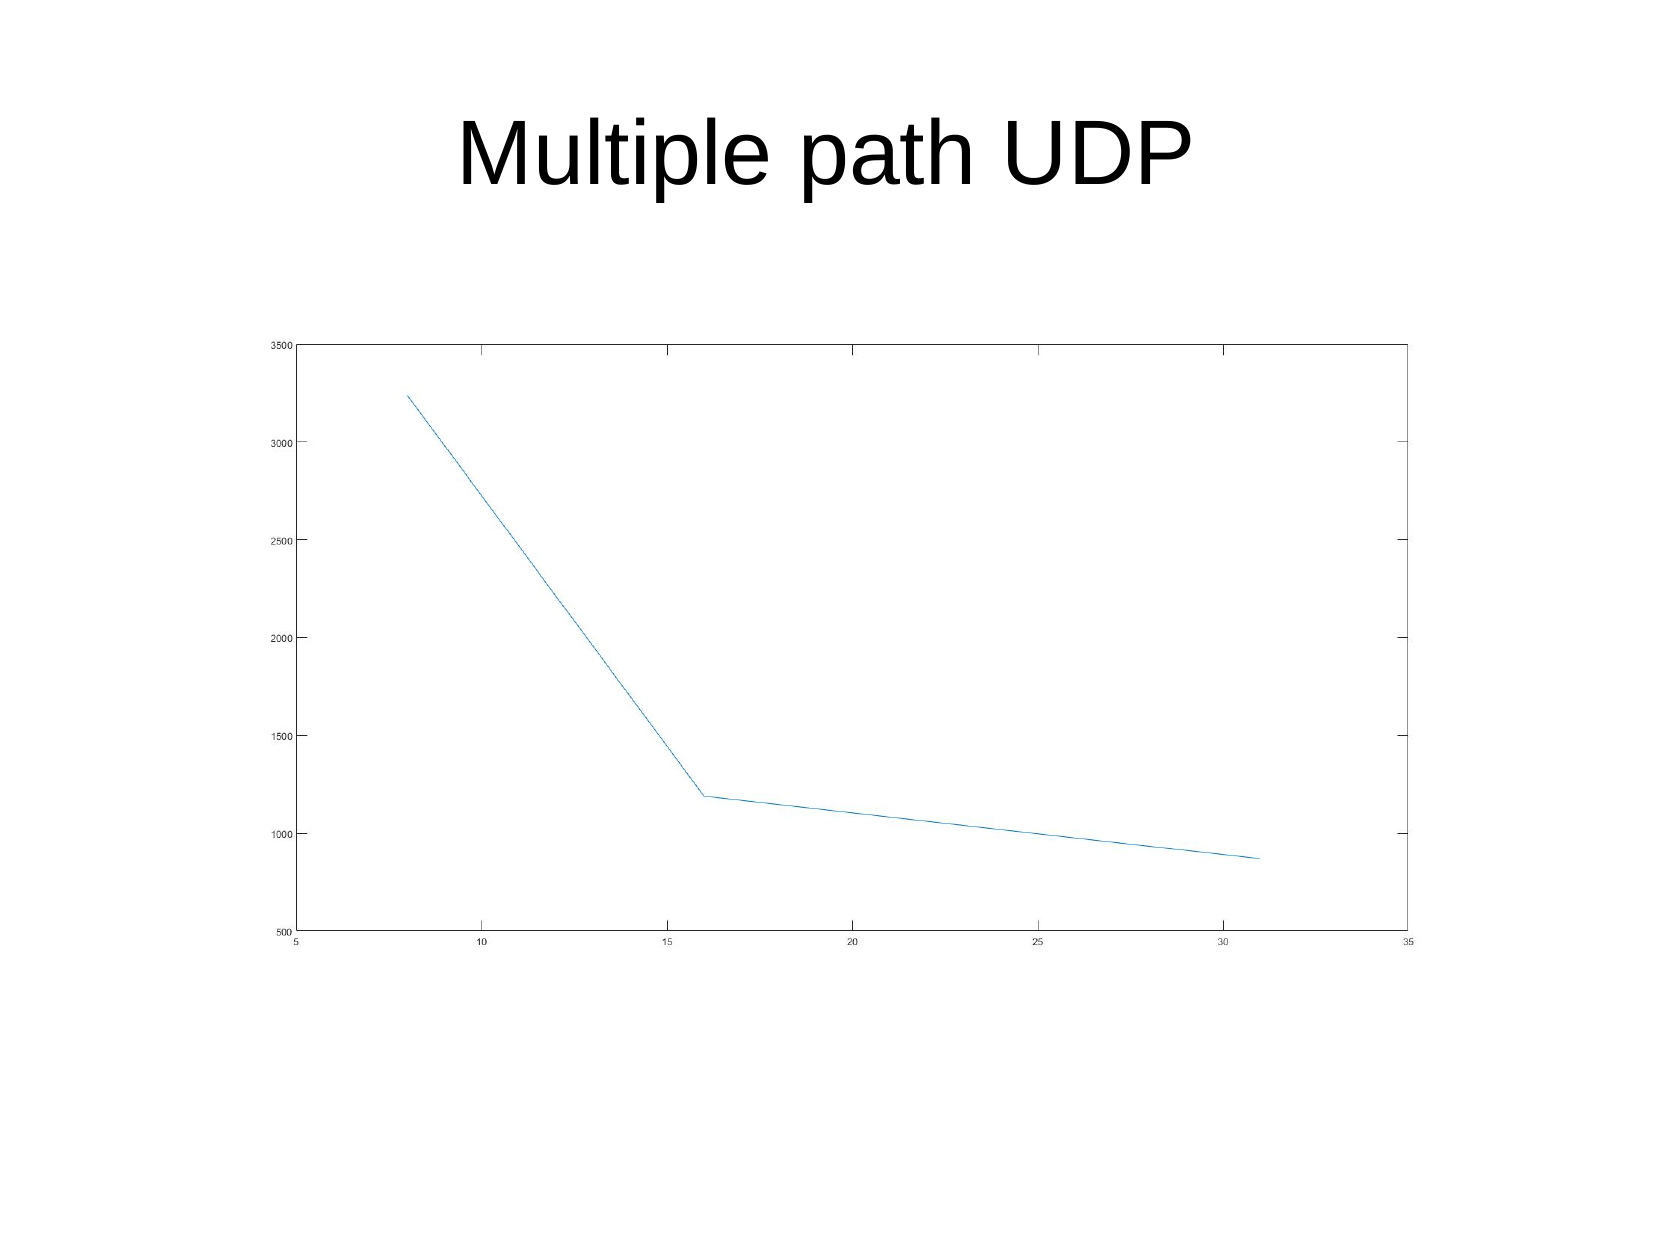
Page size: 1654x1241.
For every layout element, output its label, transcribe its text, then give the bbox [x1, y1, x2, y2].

title Multiple path UDP [82, 49, 1571, 257]
picture [109, 290, 1544, 1010]
